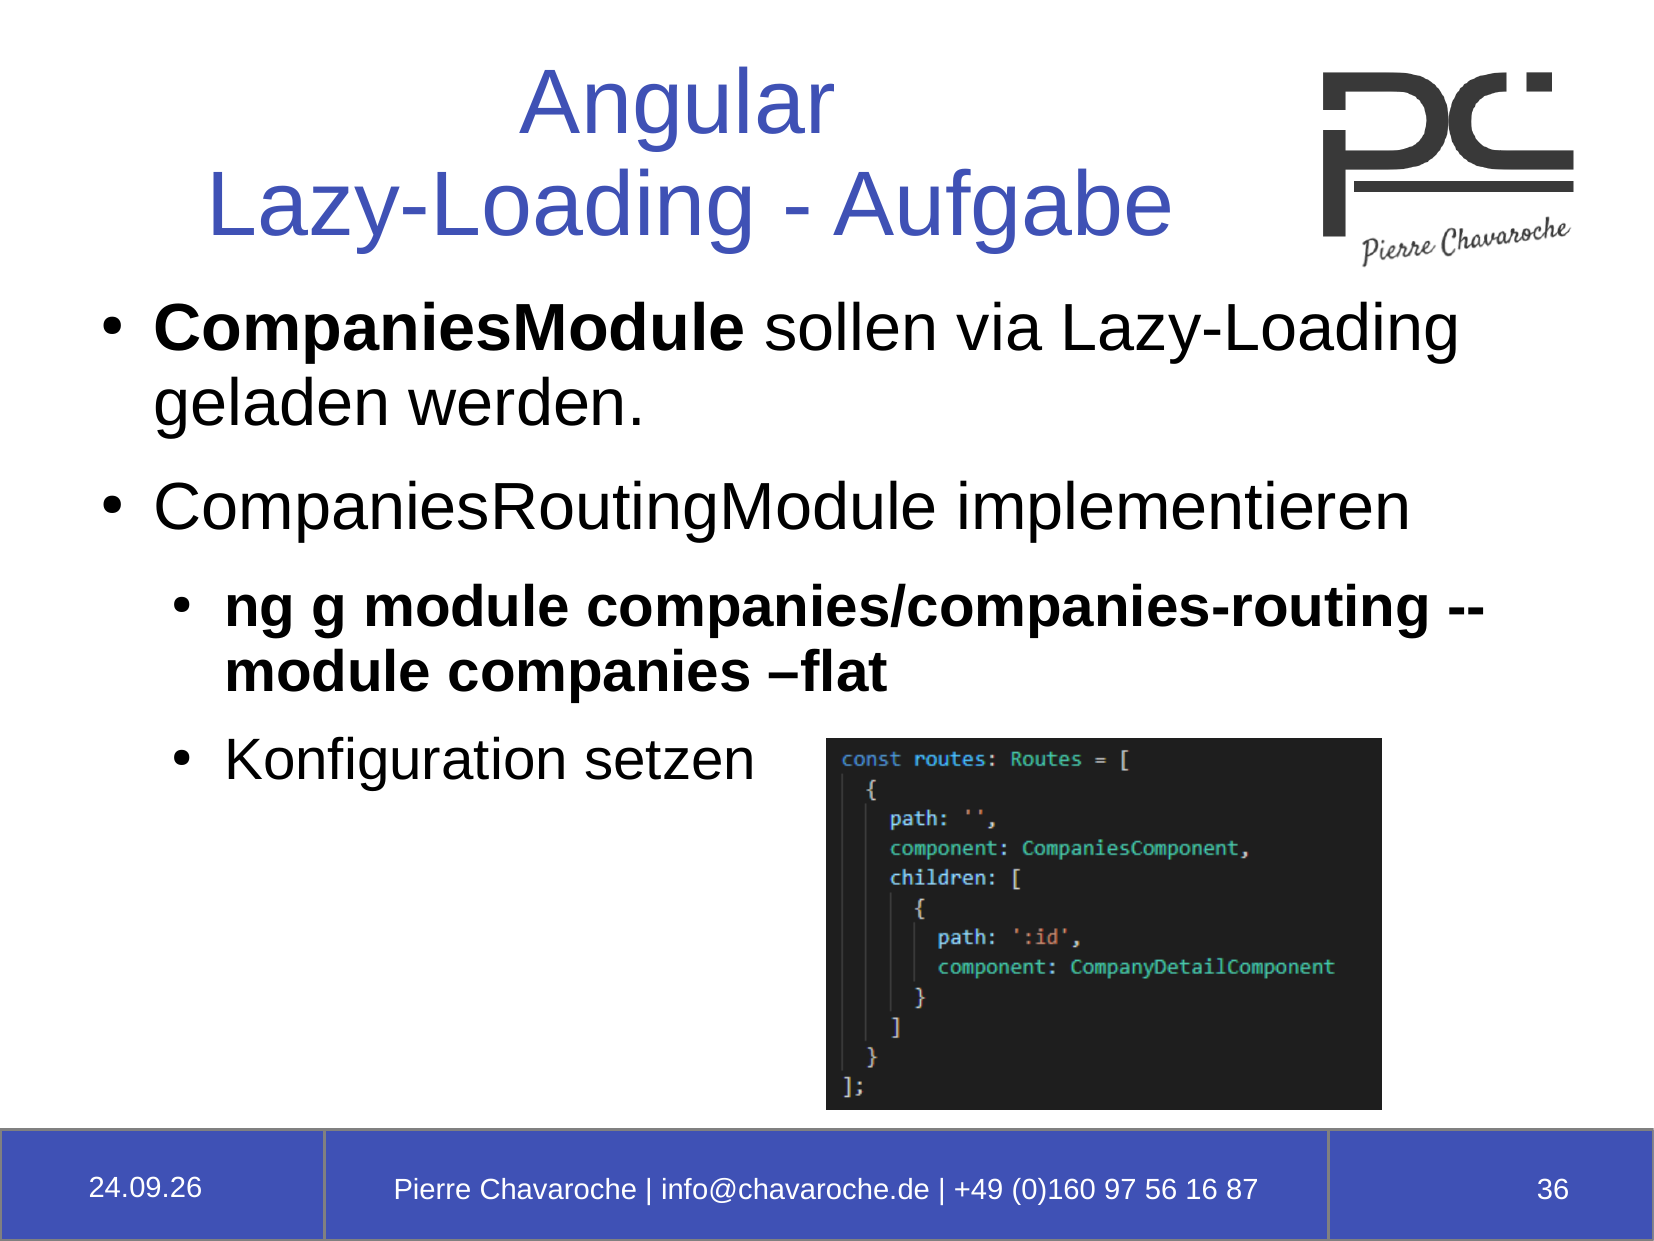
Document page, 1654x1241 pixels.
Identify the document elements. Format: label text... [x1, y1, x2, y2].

picture [826, 738, 1382, 1111]
picture [1307, 29, 1589, 311]
title Angular Lazy-Loading - Aufgabe [82, 49, 1300, 257]
list CompaniesModule sollen via Lazy-Loading geladen werden. CompaniesRoutingModule implementieren ng g module companies/companies-routing --module companies –flat Konfiguration setzen [82, 290, 1571, 1109]
